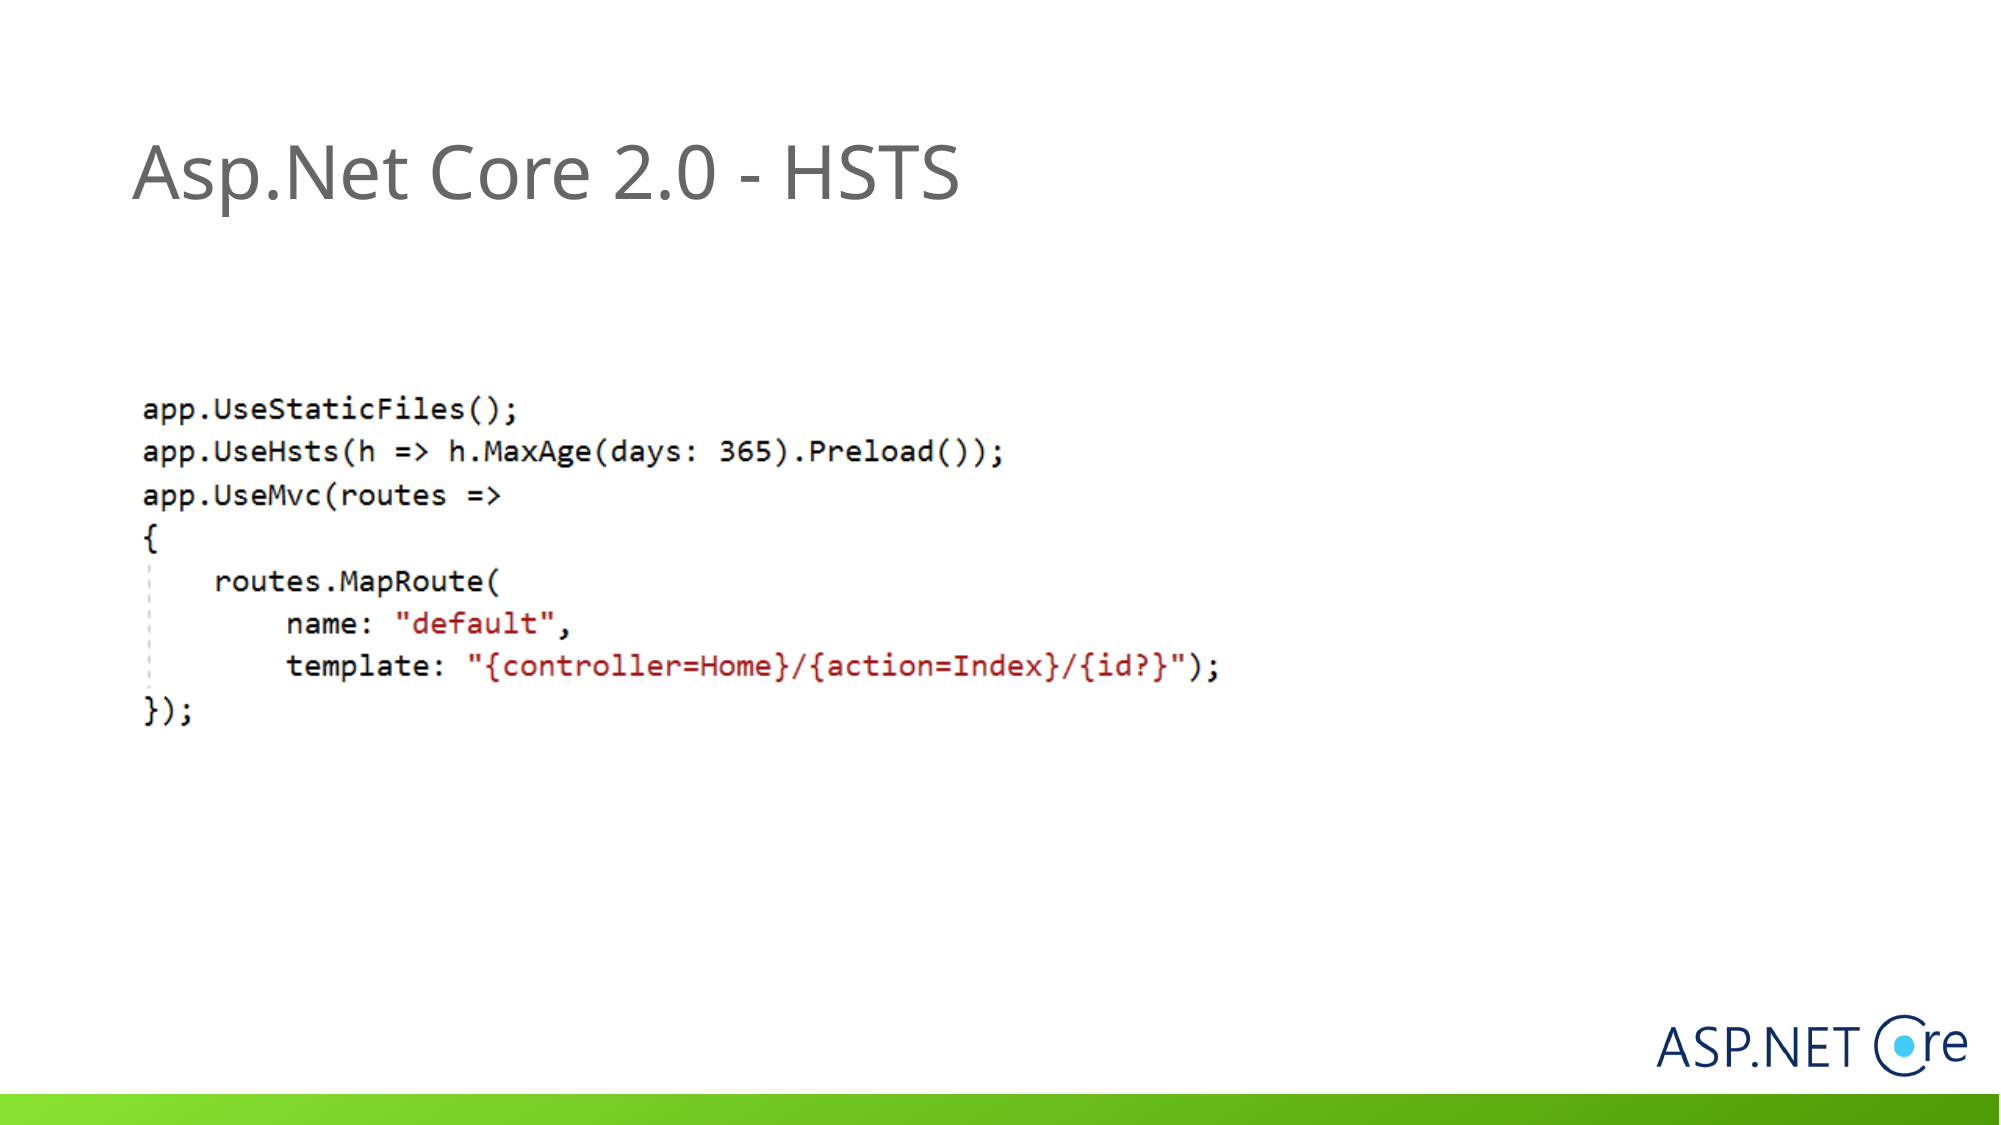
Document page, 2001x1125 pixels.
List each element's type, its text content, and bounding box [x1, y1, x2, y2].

text_box [0, 1094, 2000, 1125]
picture [1641, 999, 1985, 1091]
picture [129, 366, 1309, 792]
text_box Asp.Net Core 2.0 - HSTS [118, 93, 1392, 249]
